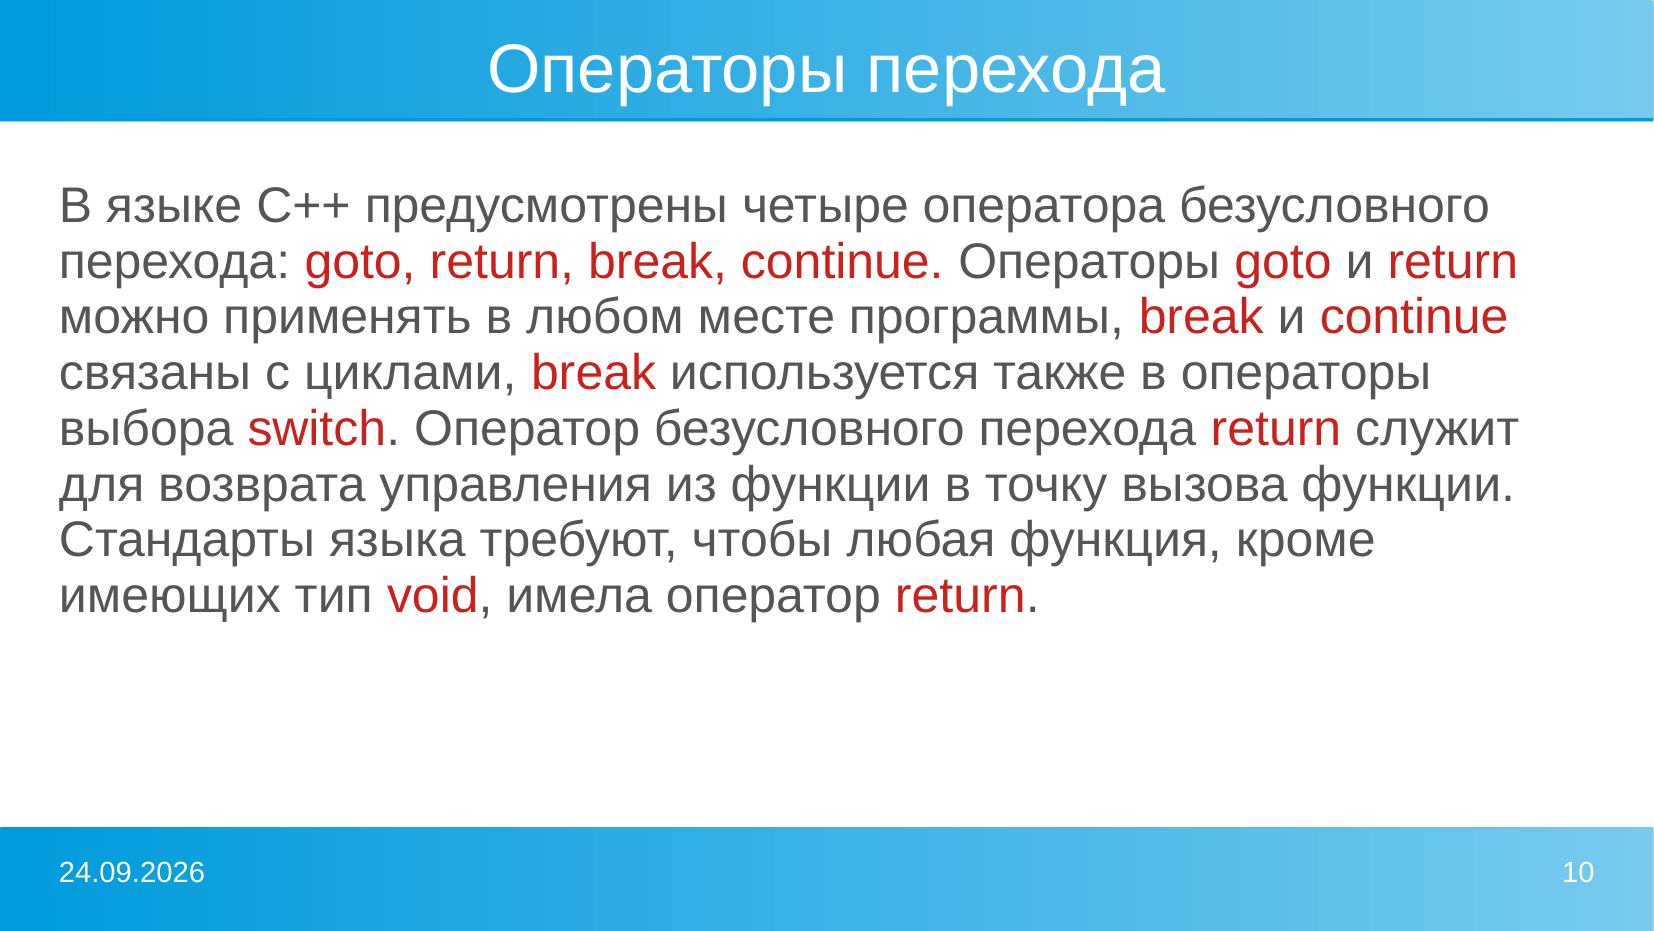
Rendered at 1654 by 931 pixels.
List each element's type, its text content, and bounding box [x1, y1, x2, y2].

title Операторы перехода [59, 29, 1595, 108]
list В языке C++ предусмотрены четыре оператора безусловного перехода: goto, return, break, continue. Операторы goto и return можно применять в любом месте программы, break и continue связаны с циклами, break используется также в операторы выбора switch. Оператор безусловного перехода return служит для возврата управления из функции в точку вызова функции. Стандарты языка требуют, чтобы любая функция, кроме имеющих тип void, имела оператор return. [59, 177, 1595, 768]
